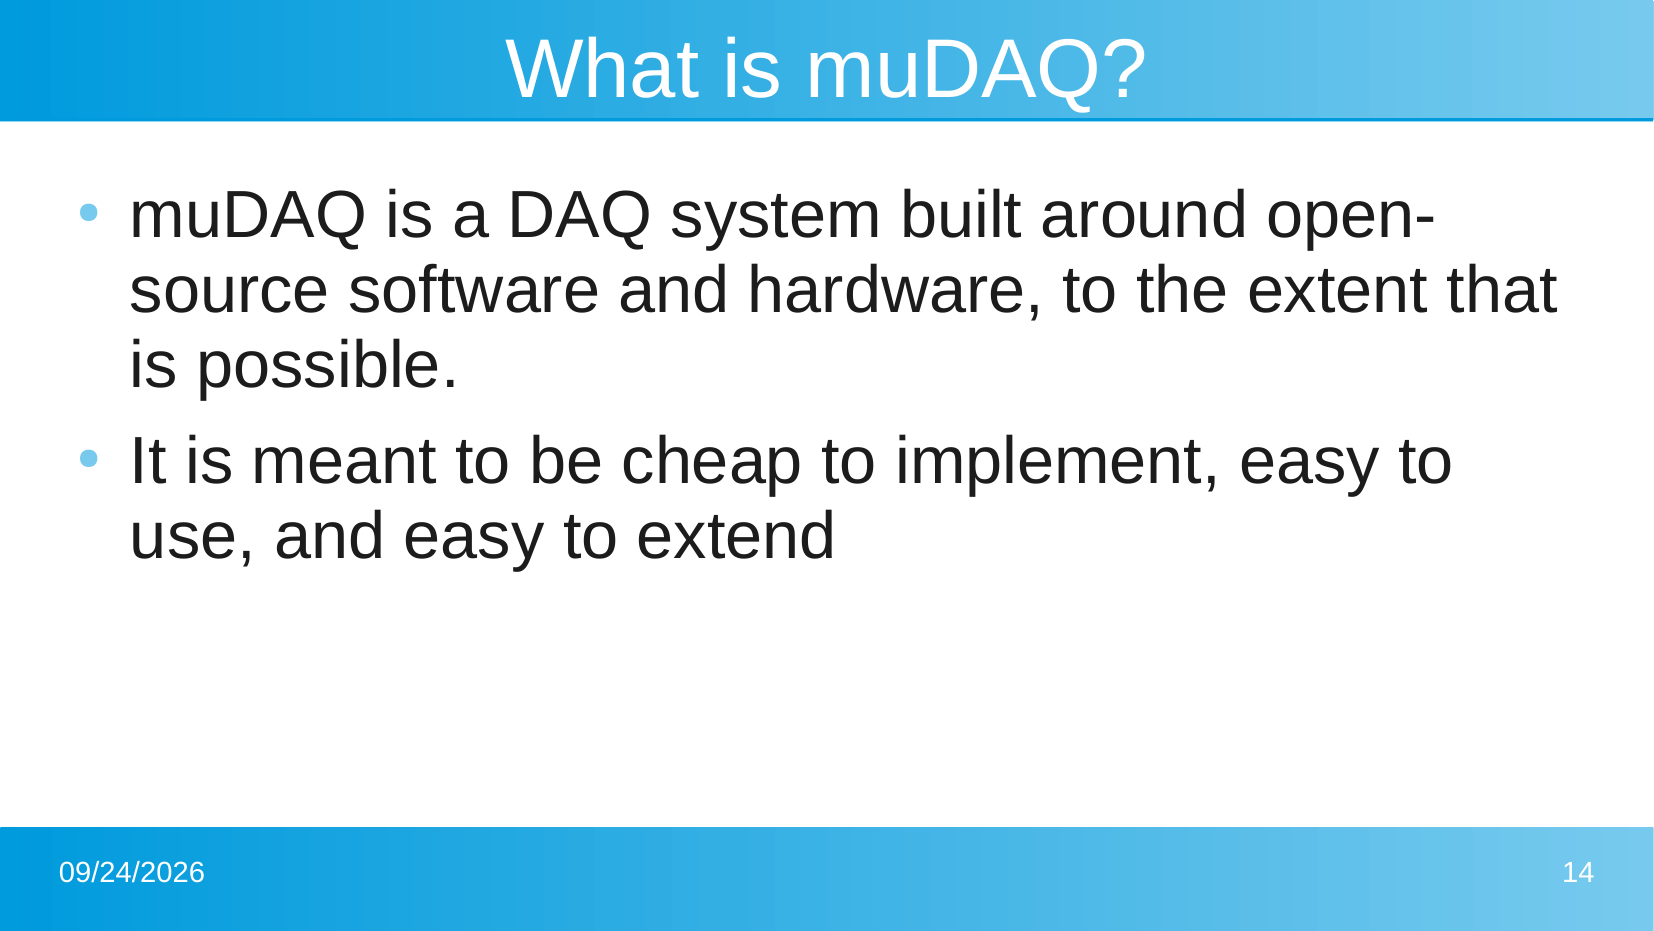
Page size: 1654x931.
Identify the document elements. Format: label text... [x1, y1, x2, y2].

title What is muDAQ? [59, 22, 1595, 116]
list muDAQ is a DAQ system built around open-source software and hardware, to the extent that is possible. It is meant to be cheap to implement, easy to use, and easy to extend [59, 177, 1595, 768]
